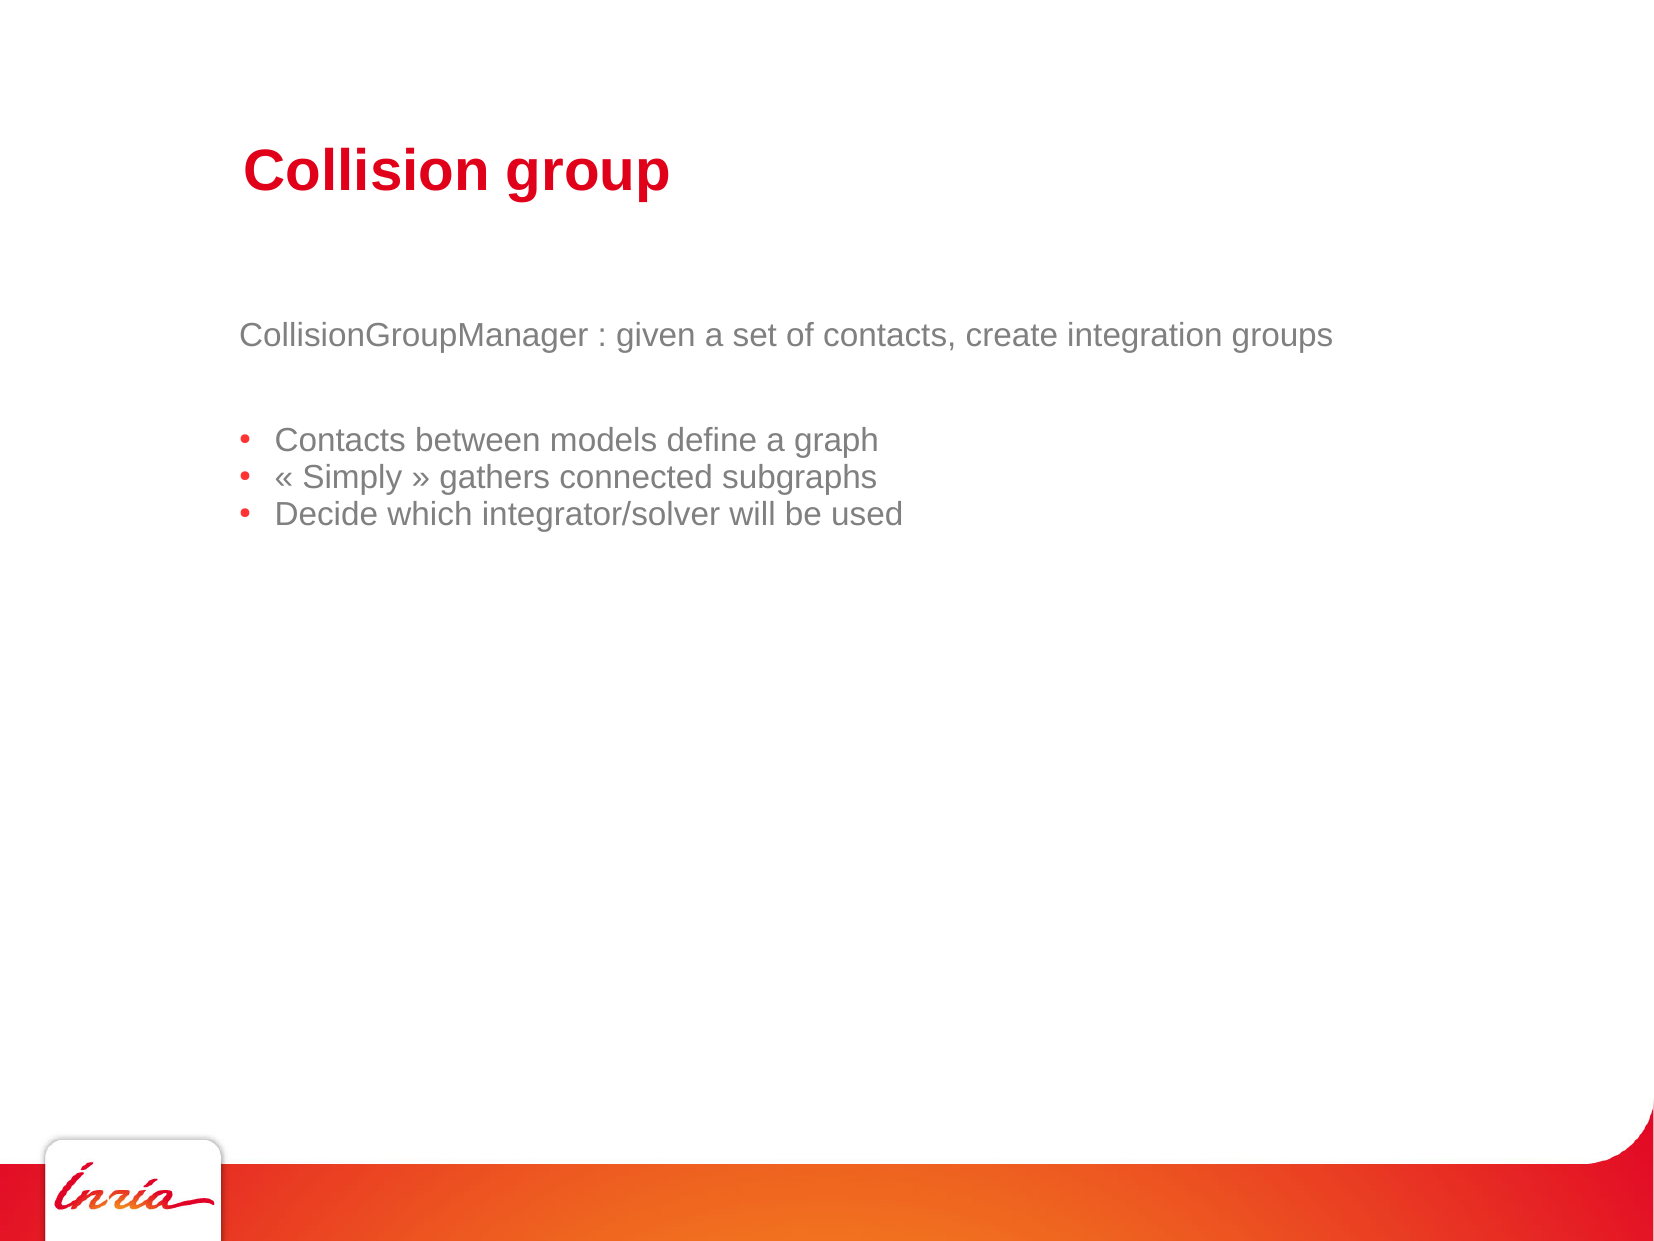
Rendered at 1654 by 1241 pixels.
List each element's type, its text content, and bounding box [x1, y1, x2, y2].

title Collision group [244, 63, 1608, 271]
text_box Contacts between models define a graph « Simply » gathers connected subgraphs Decide which integrator/solver will be used [224, 377, 1654, 615]
text_box CollisionGroupManager : given a set of contacts, create integration groups [188, 309, 1619, 473]
picture [0, 1044, 1654, 1241]
